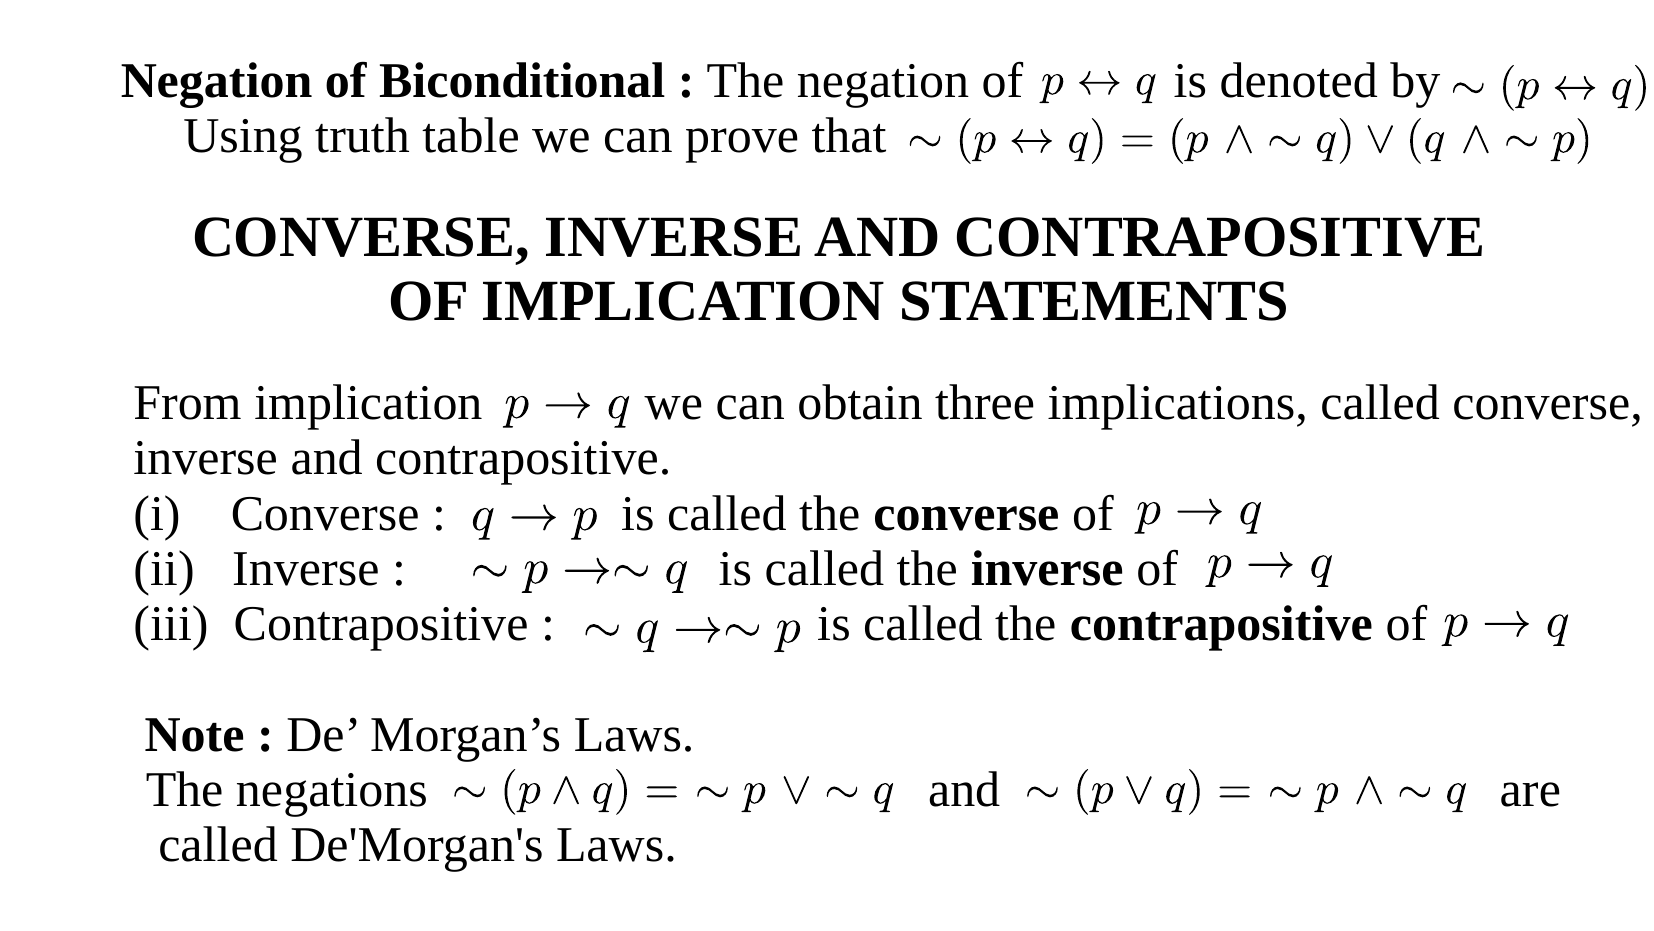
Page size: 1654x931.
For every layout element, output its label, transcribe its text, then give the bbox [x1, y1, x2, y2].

text_box [1452, 64, 1646, 111]
text_box [1134, 498, 1262, 534]
title CONVERSE, INVERSE AND CONTRAPOSITIVE OF IMPLICATION STATEMENTS [47, 194, 1630, 343]
text_box [472, 557, 687, 593]
text_box [909, 118, 1589, 164]
text_box [1026, 769, 1466, 815]
text_box [454, 769, 894, 815]
text_box [585, 616, 801, 653]
text_box [1039, 70, 1156, 104]
subtitle Negation of Biconditional : The negation of is denoted by Using truth table we can prove that From implication we can obtain three implications, called converse, inverse and contrapositive. (i) Converse : is called the converse of (ii) Inverse : is called the inverse of (iii) Contrapositive : is called the contrapositive of Note : De’ Morgan’s Laws. The negations and are called De'Morgan's Laws. [70, 29, 1654, 904]
text_box [502, 392, 630, 428]
text_box [1205, 551, 1332, 587]
text_box [472, 504, 597, 540]
text_box [1441, 610, 1569, 647]
